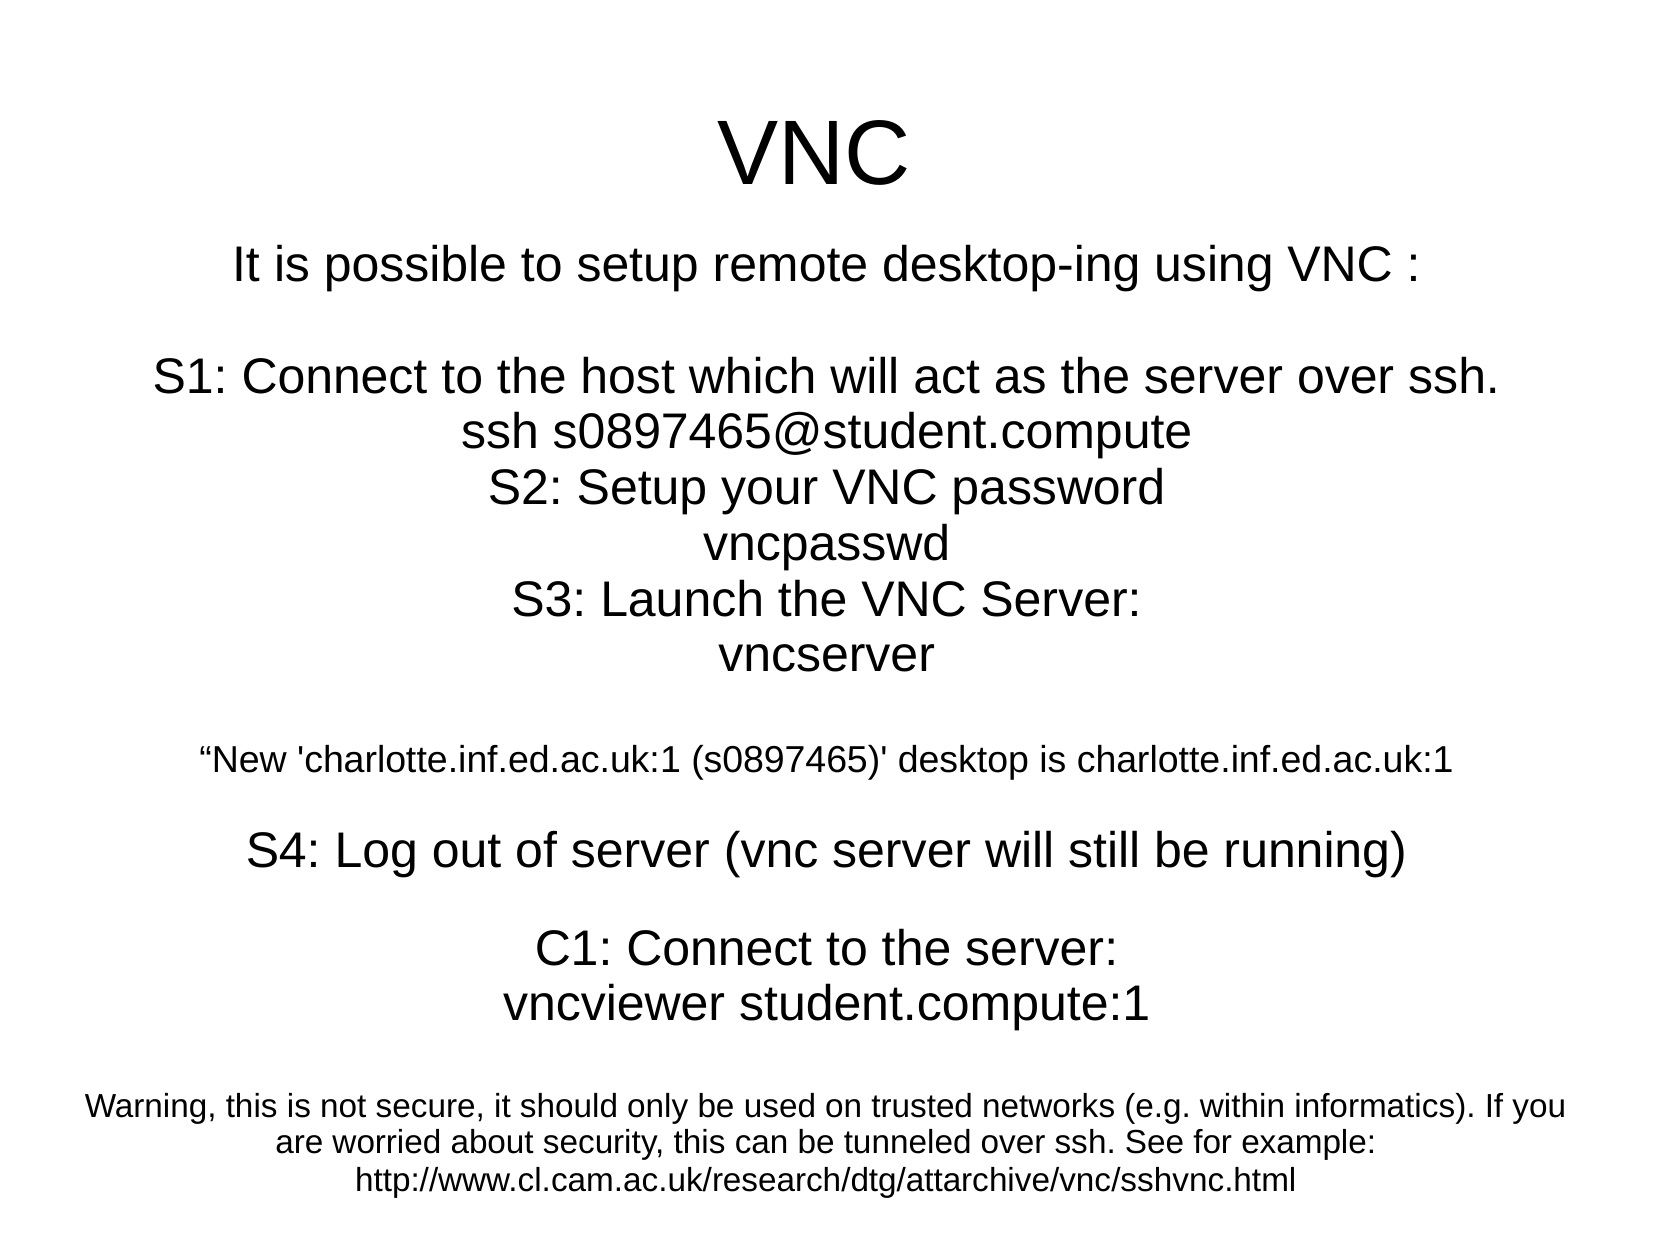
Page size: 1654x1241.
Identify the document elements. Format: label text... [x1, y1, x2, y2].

title VNC [82, 56, 1571, 236]
subtitle It is possible to setup remote desktop-ing using VNC : S1: Connect to the host which will act as the server over ssh. ssh s0897465@student.compute S2: Setup your VNC password vncpasswd S3: Launch the VNC Server: vncserver “New 'charlotte.inf.ed.ac.uk:1 (s0897465)' desktop is charlotte.inf.ed.ac.uk:1 S4: Log out of server (vnc server will still be running) C1: Connect to the server: vncviewer student.compute:1 Warning, this is not secure, it should only be used on trusted networks (e.g. within informatics). If you are worried about security, this can be tunneled over ssh. See for example: http://www.cl.cam.ac.uk/research/dtg/attarchive/vnc/sshvnc.html [82, 236, 1571, 1199]
